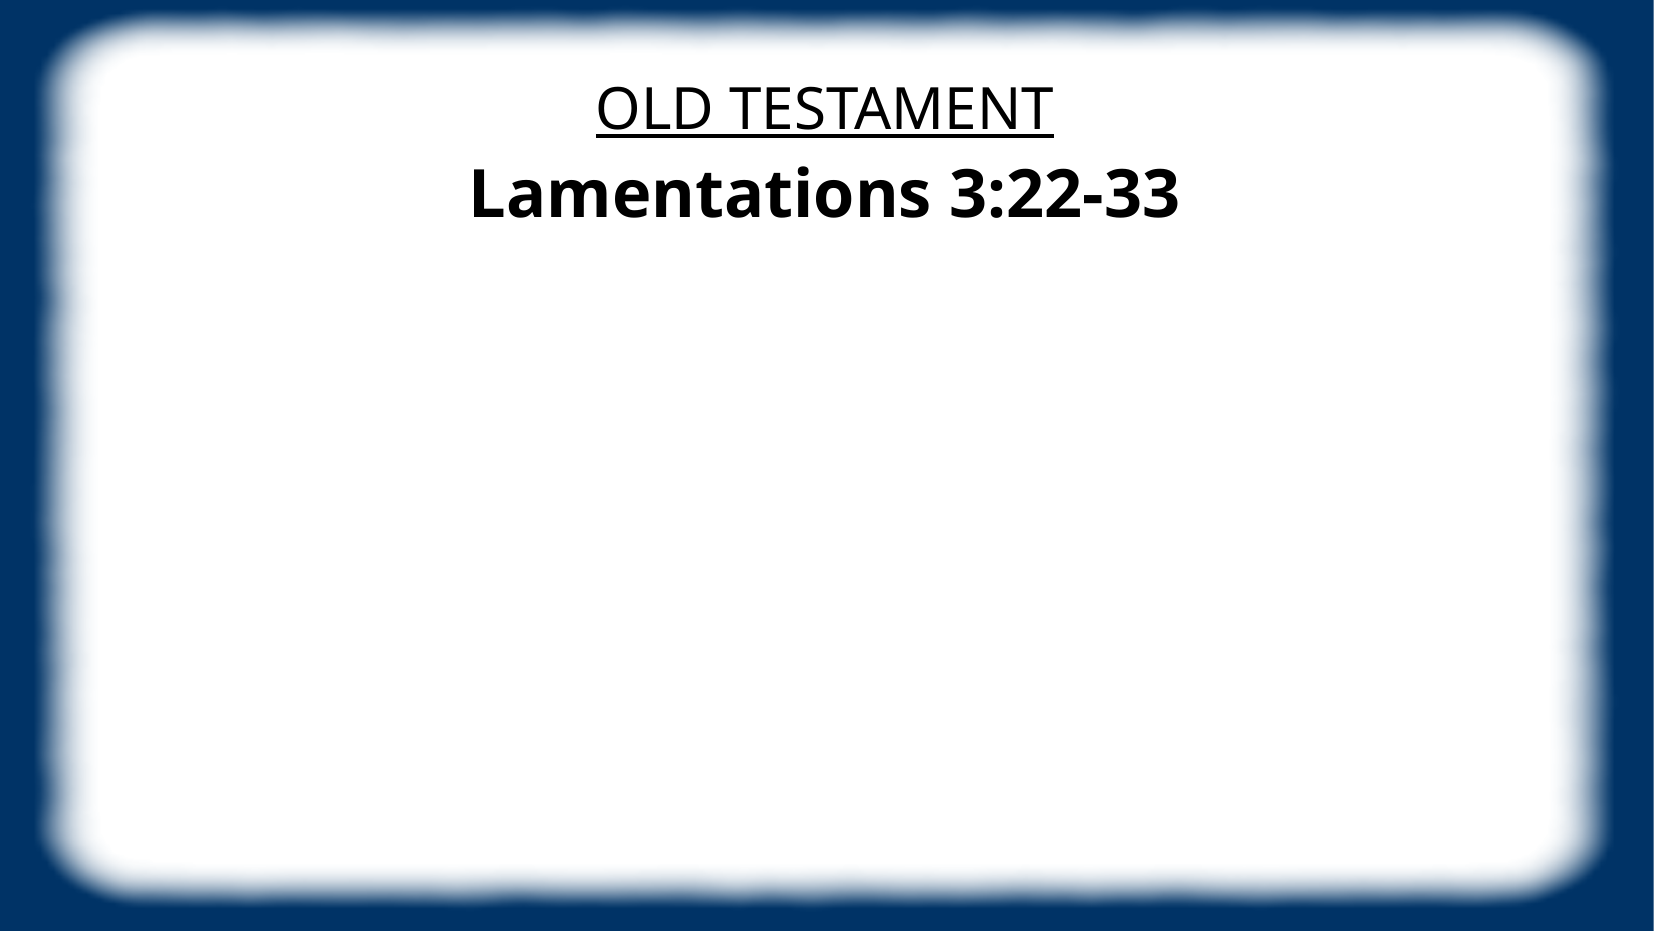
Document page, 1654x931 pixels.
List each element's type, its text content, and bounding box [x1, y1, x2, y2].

text_box OLD TESTAMENT Lamentations 3:22-33 [105, 60, 1546, 241]
picture [0, 0, 1654, 931]
